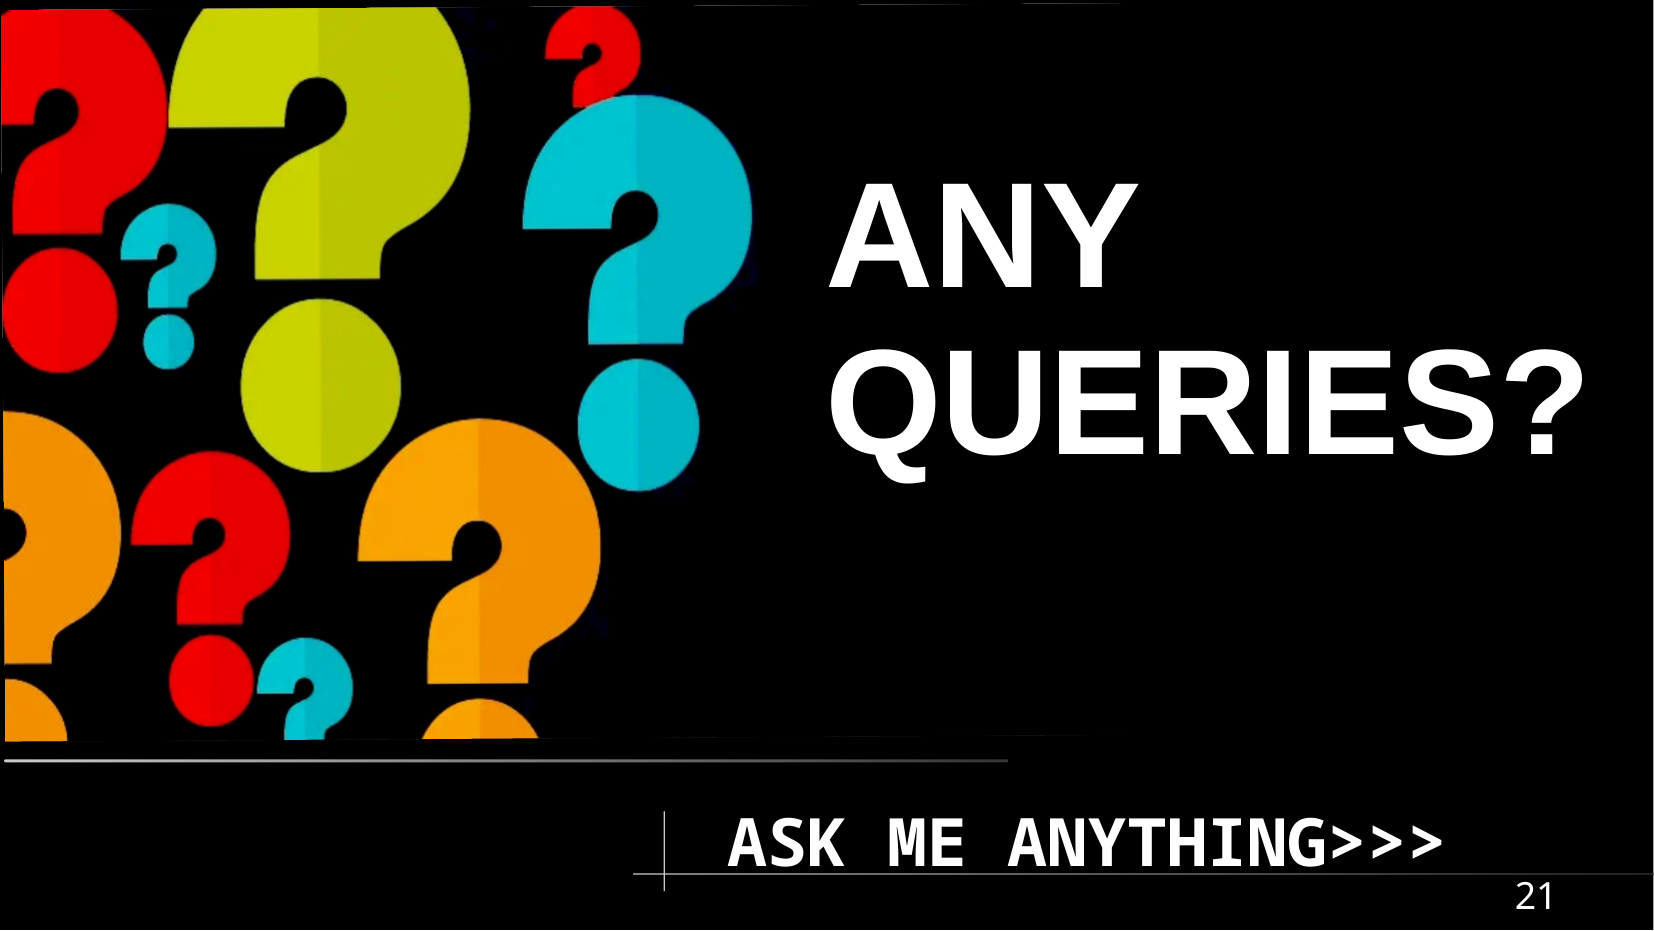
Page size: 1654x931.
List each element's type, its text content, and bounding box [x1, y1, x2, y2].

title ANY QUERIES? [825, 75, 1613, 563]
text_box <number> [1500, 862, 1654, 919]
picture [0, 2, 1125, 742]
text_box ASK ME ANYTHING>>> [712, 787, 1463, 891]
